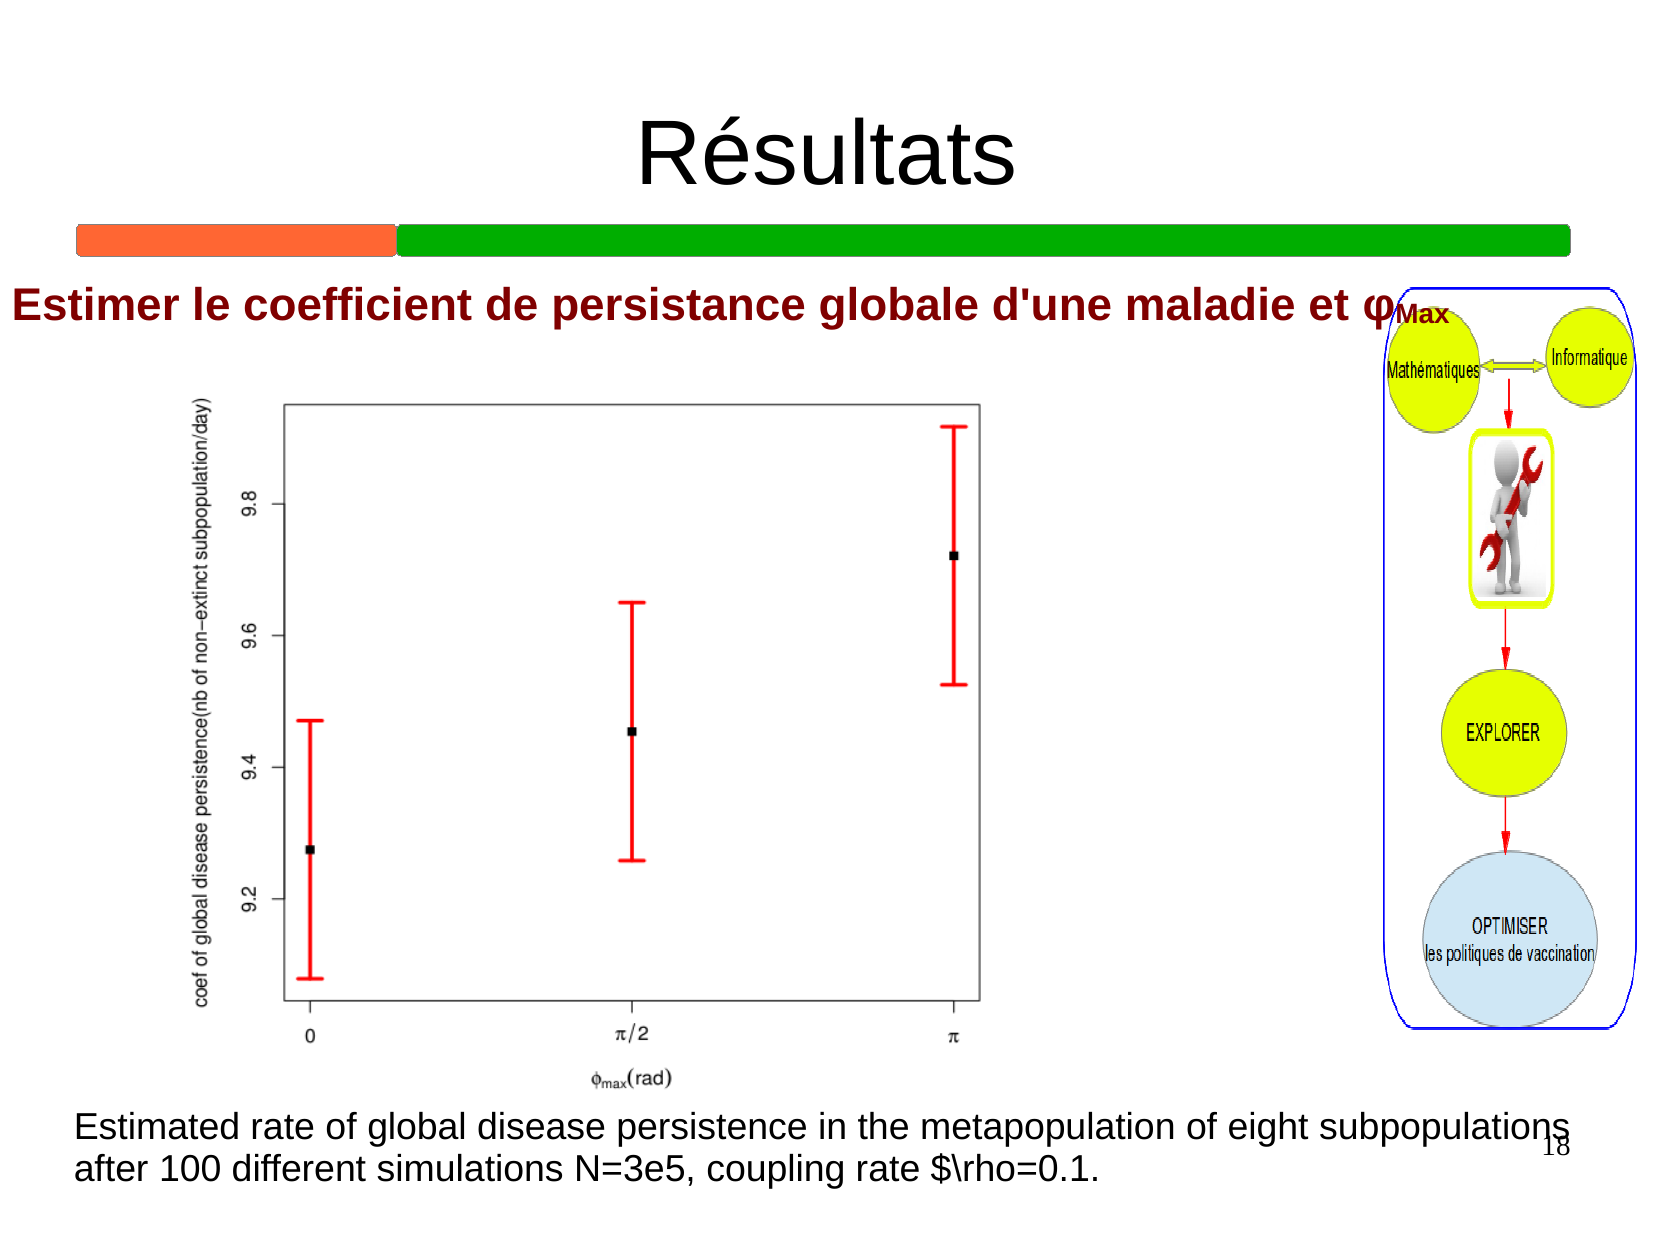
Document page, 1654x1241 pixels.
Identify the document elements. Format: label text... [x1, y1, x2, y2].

text_box Estimer le coefficient de persistance globale d'une maladie et φMax [0, 271, 1465, 352]
picture [188, 387, 1016, 1099]
picture [1381, 283, 1642, 1046]
text_box Estimated rate of global disease persistence in the metapopulation of eight subpopulations after 100 different simulations N=3e5, coupling rate $\rho=0.1. [59, 1098, 1597, 1198]
title Résultats [82, 49, 1571, 228]
text_box [76, 224, 1571, 257]
